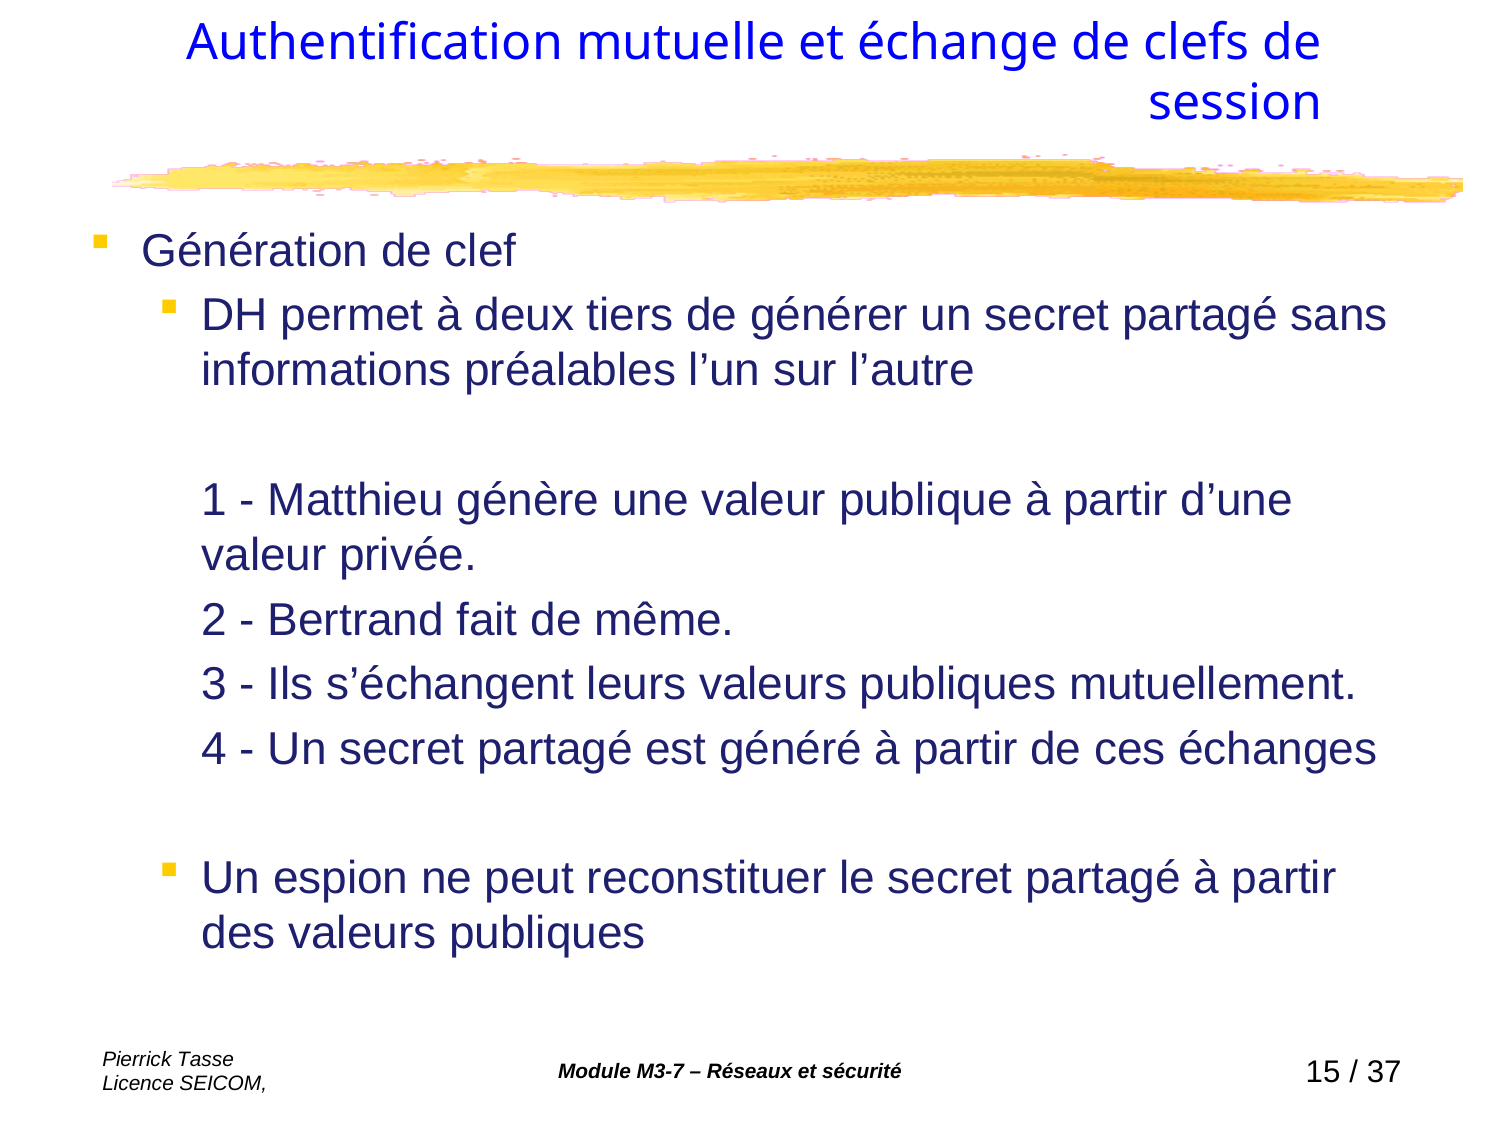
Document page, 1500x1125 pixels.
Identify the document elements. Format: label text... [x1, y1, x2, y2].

list Génération de clef DH permet à deux tiers de générer un secret partagé sans informations préalables l’un sur l’autre 1 - Matthieu génère une valeur publique à partir d’une valeur privée. 2 - Bertrand fait de même. 3 - Ils s’échangent leurs valeurs publiques mutuellement. 4 - Un secret partagé est généré à partir de ces échanges Un espion ne peut reconstituer le secret partagé à partir des valeurs publiques [74, 212, 1417, 1016]
picture [112, 149, 1463, 213]
title Authentification mutuelle et échange de clefs de session [62, 2, 1338, 138]
